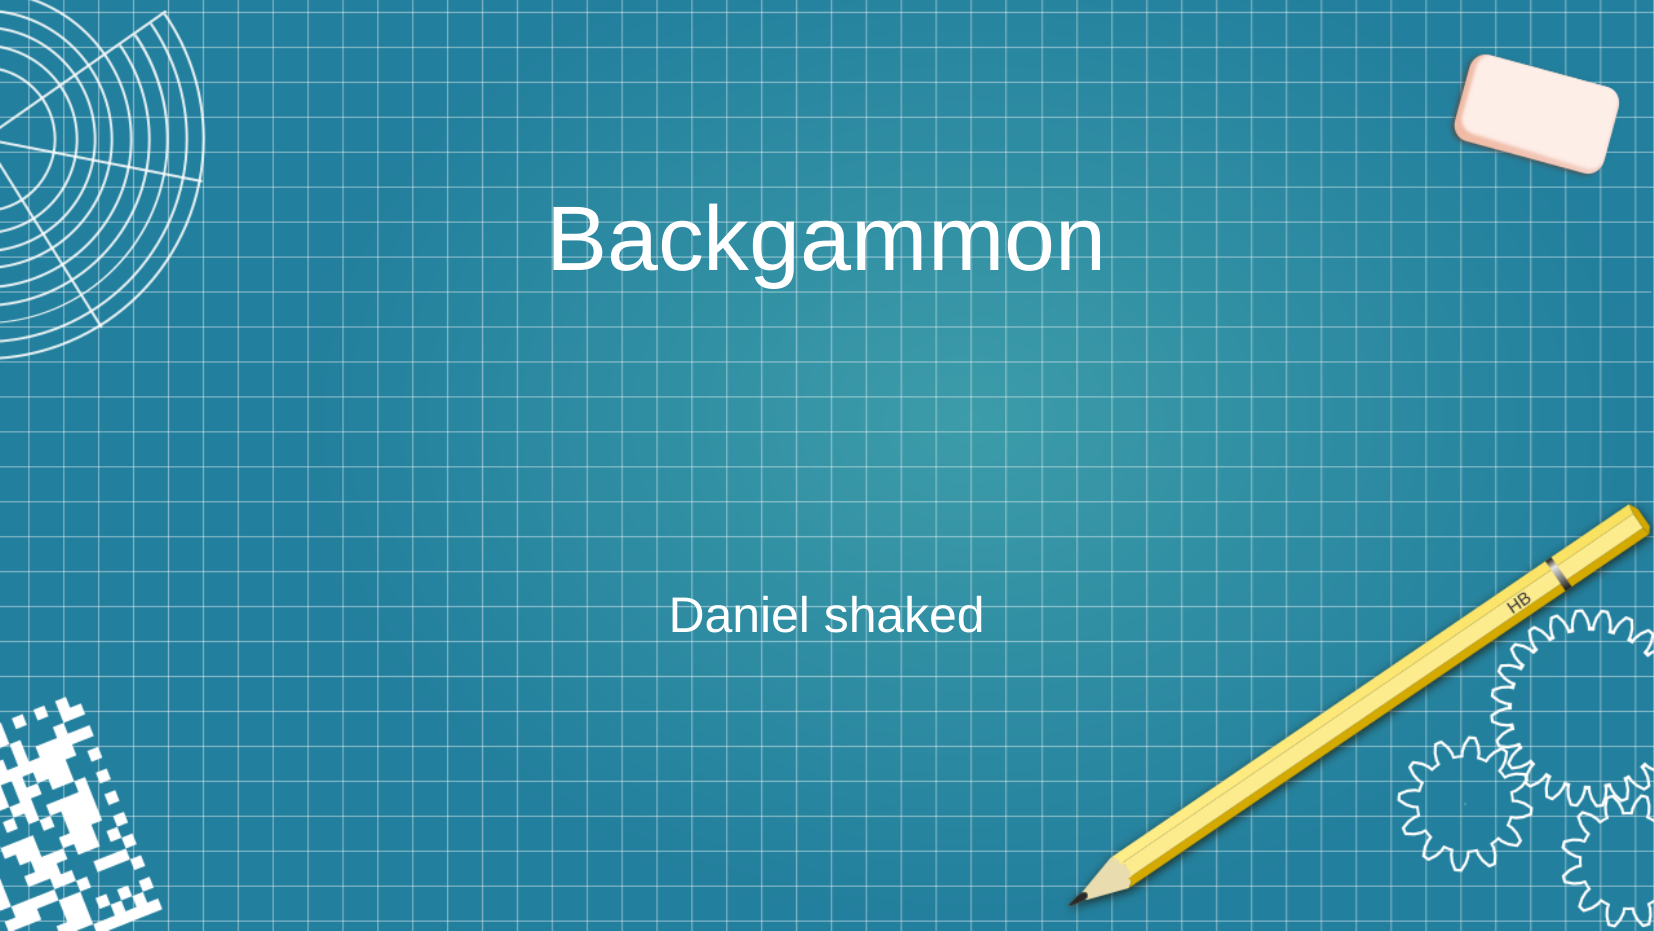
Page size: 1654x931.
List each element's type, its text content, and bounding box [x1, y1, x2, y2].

title Backgammon [82, 132, 1571, 346]
picture [0, 0, 1654, 931]
subtitle Daniel shaked [82, 389, 1571, 842]
